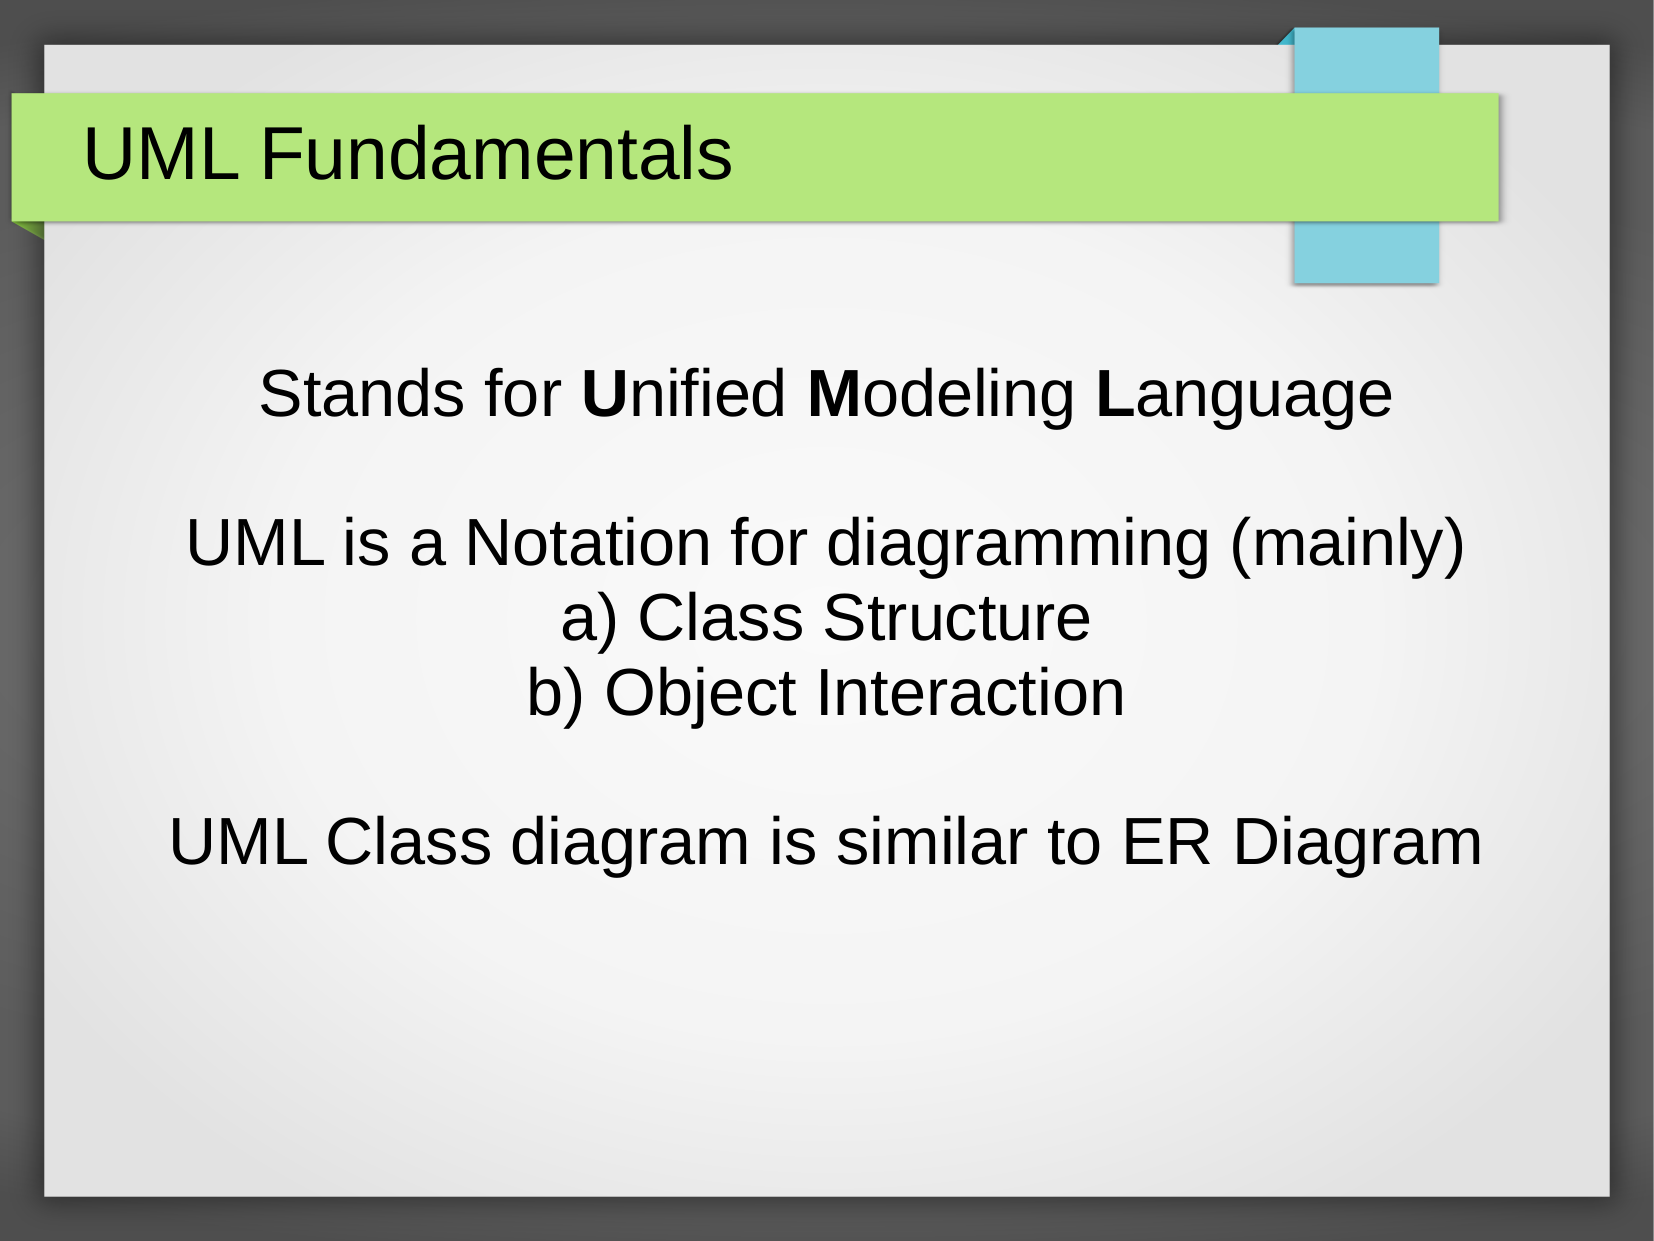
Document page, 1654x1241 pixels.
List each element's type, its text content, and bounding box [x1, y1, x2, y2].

subtitle Stands for Unified Modeling Language UML is a Notation for diagramming (mainly) a) Class Structure b) Object Interaction UML Class diagram is similar to ER Diagram [82, 283, 1571, 1027]
title UML Fundamentals [82, 94, 1264, 213]
picture [0, 0, 1654, 1241]
